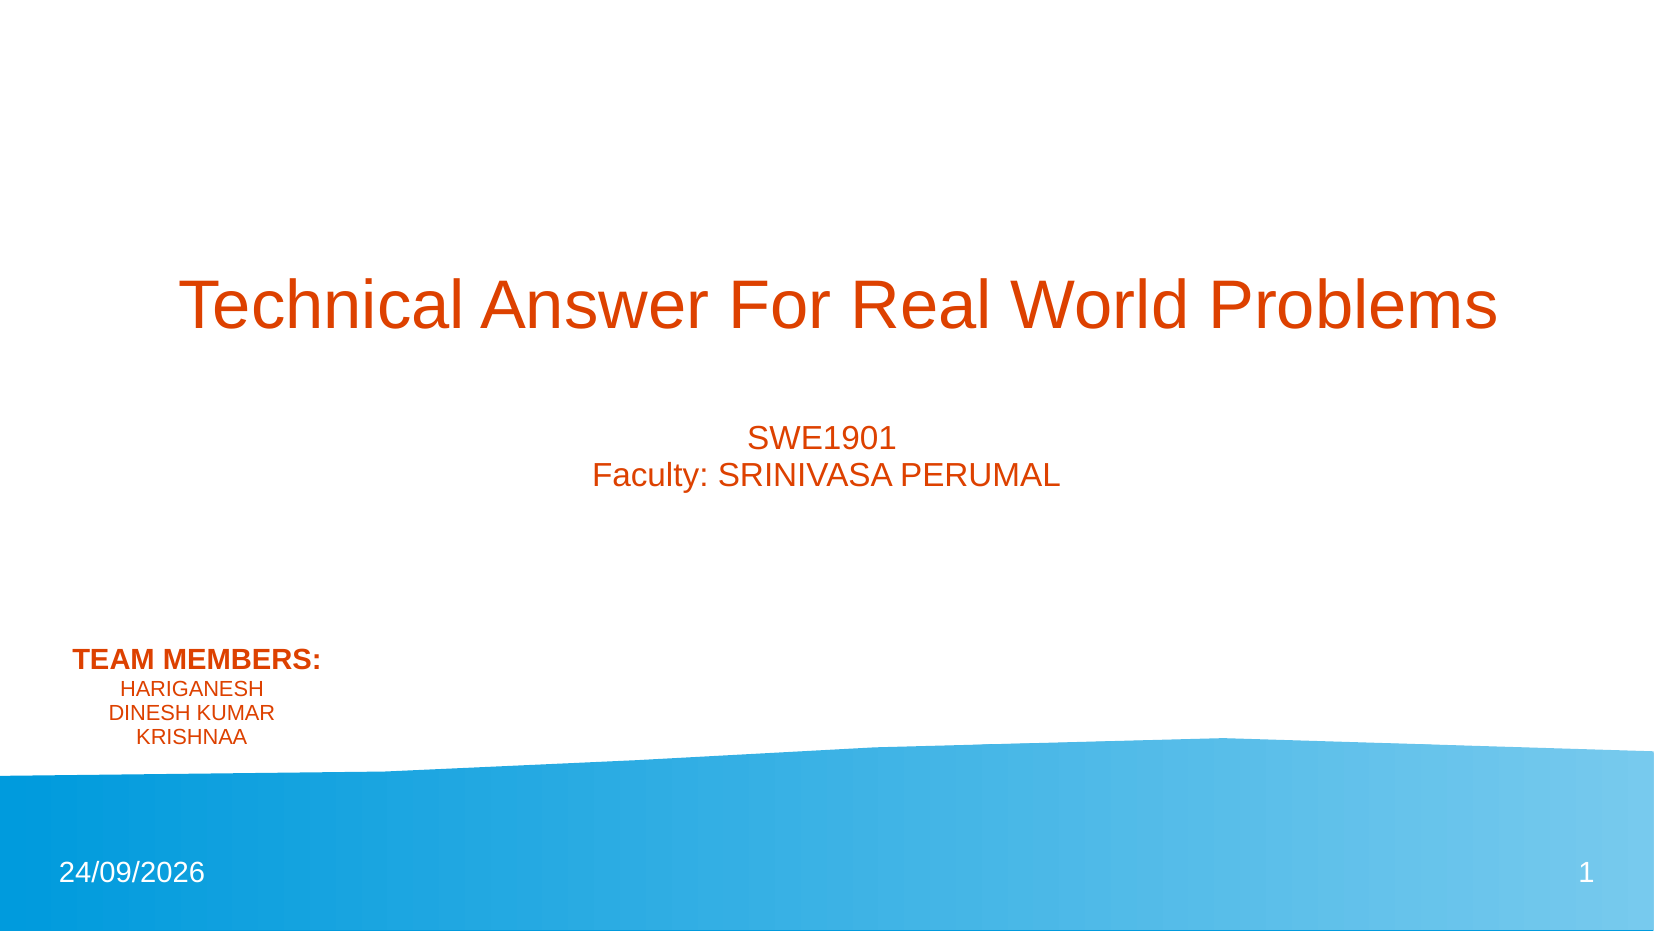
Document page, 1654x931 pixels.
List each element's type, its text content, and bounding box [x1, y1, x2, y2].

title TEAM MEMBERS: HARIGANESH DINESH KUMAR KRISHNAA [0, 590, 384, 802]
title Technical Answer For Real World Problems SWE1901 Faculty: SRINIVASA PERUMAL [88, 265, 1565, 494]
